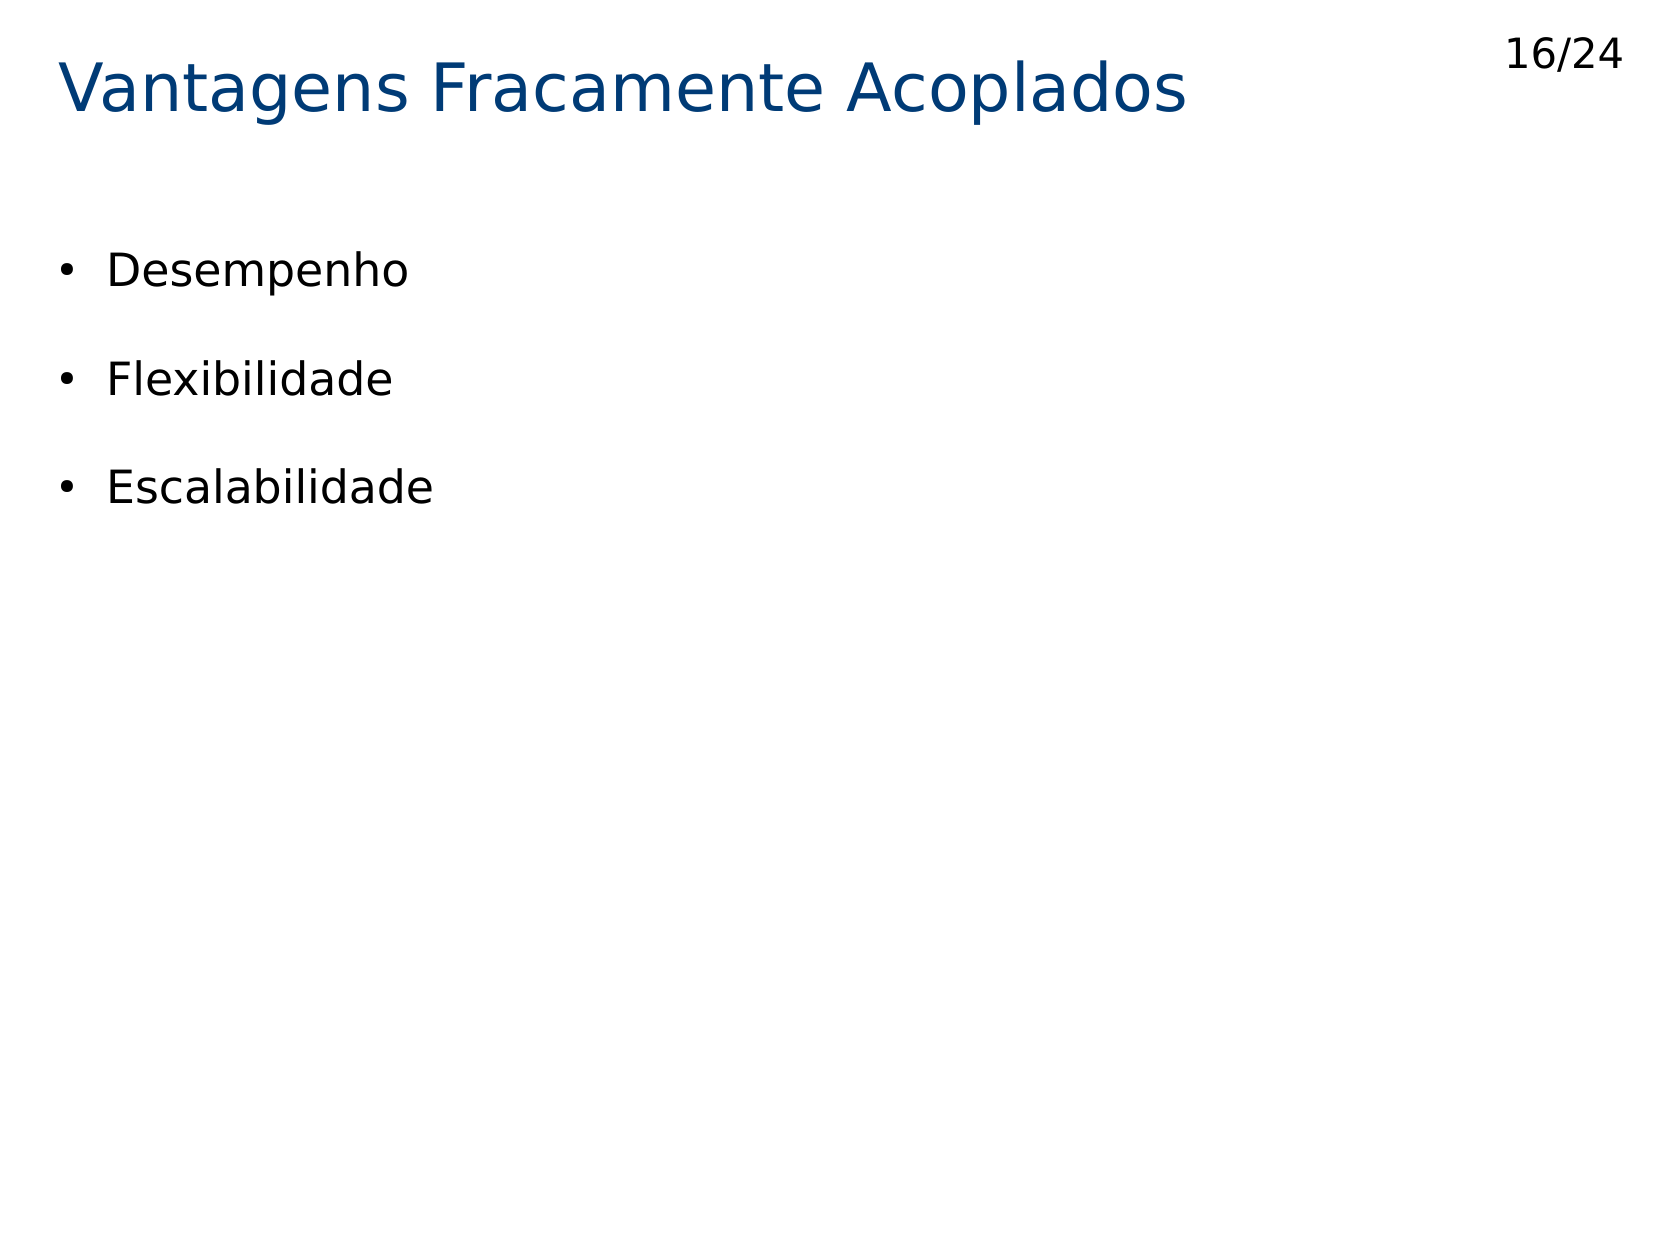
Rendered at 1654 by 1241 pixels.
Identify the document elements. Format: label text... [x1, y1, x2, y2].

list Desempenho Flexibilidade Escalabilidade [59, 236, 1595, 1211]
title Vantagens Fracamente Acoplados [59, 29, 1506, 148]
